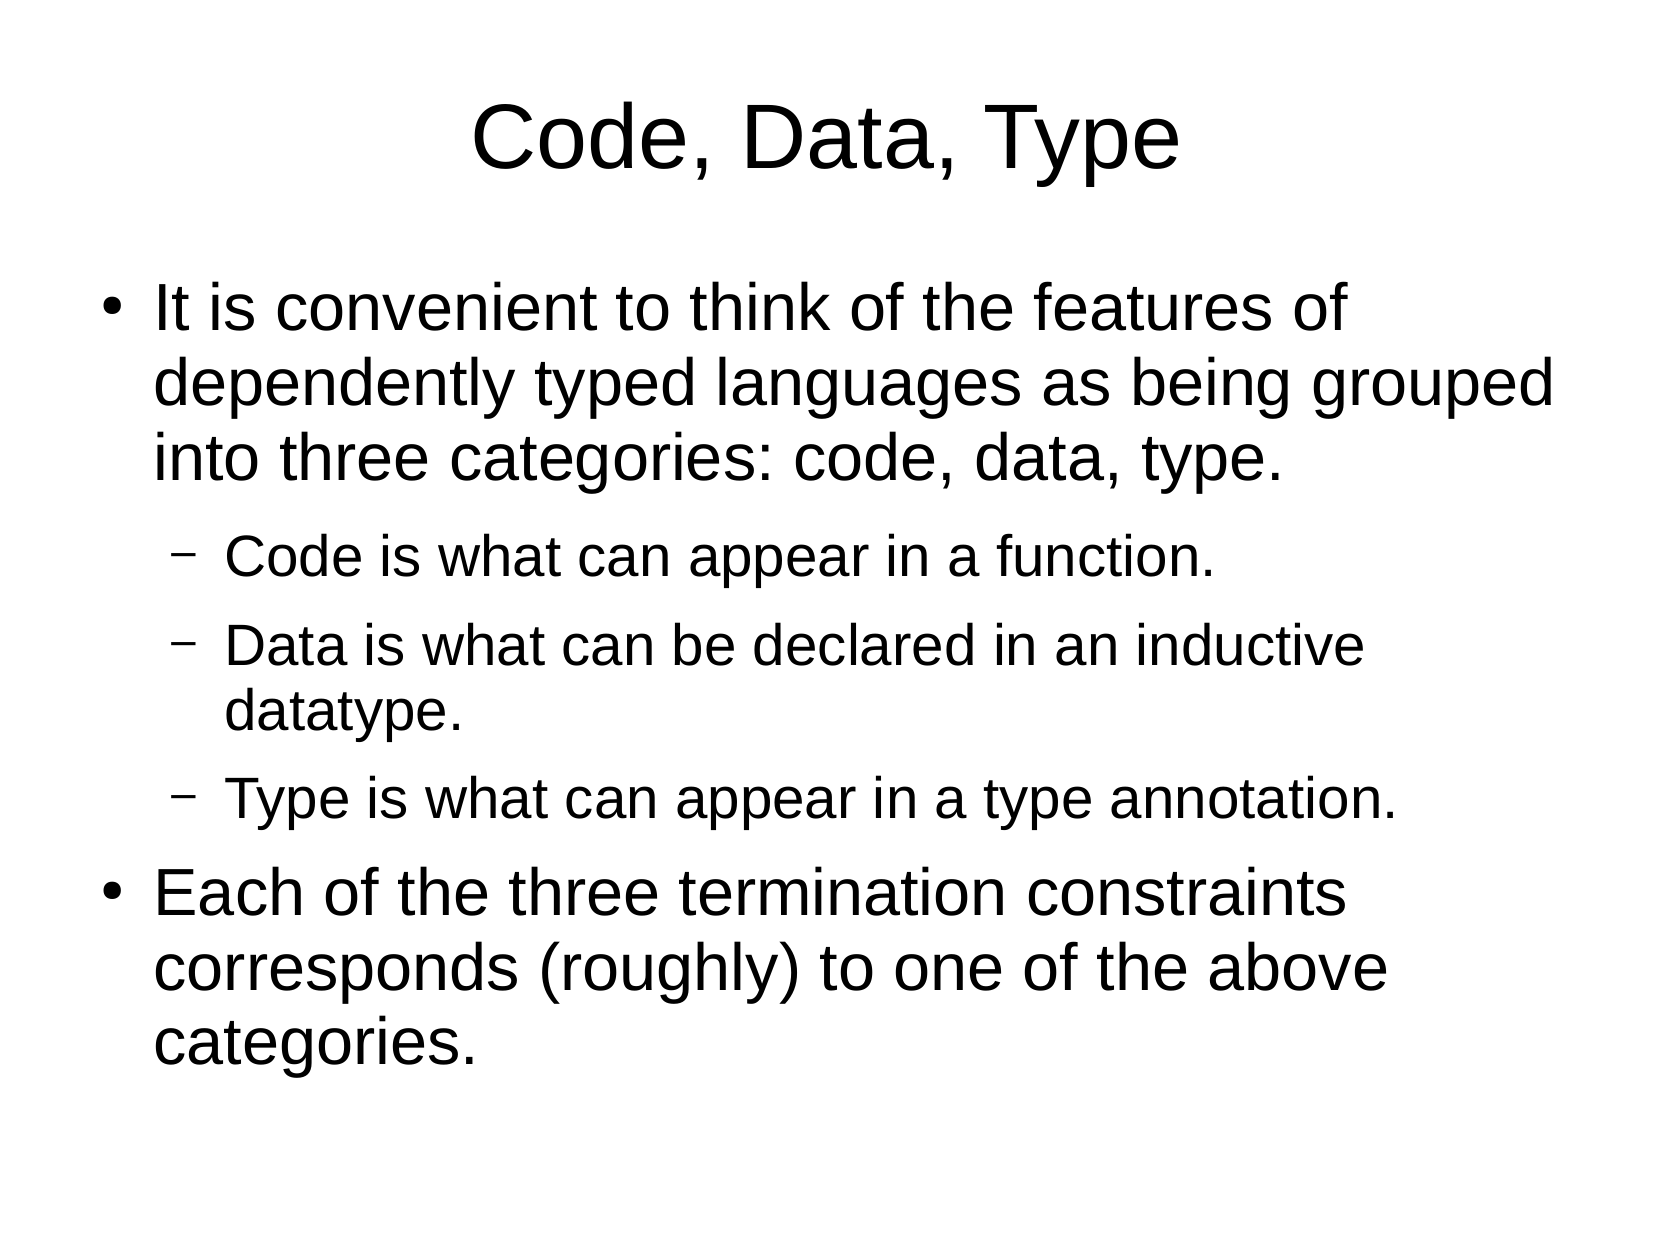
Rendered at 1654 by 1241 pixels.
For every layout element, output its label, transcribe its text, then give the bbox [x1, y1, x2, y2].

list It is convenient to think of the features of dependently typed languages as being grouped into three categories: code, data, type. Code is what can appear in a function. Data is what can be declared in an inductive datatype. Type is what can appear in a type annotation. Each of the three termination constraints corresponds (roughly) to one of the above categories. [82, 270, 1571, 1131]
title Code, Data, Type [82, 49, 1571, 226]
